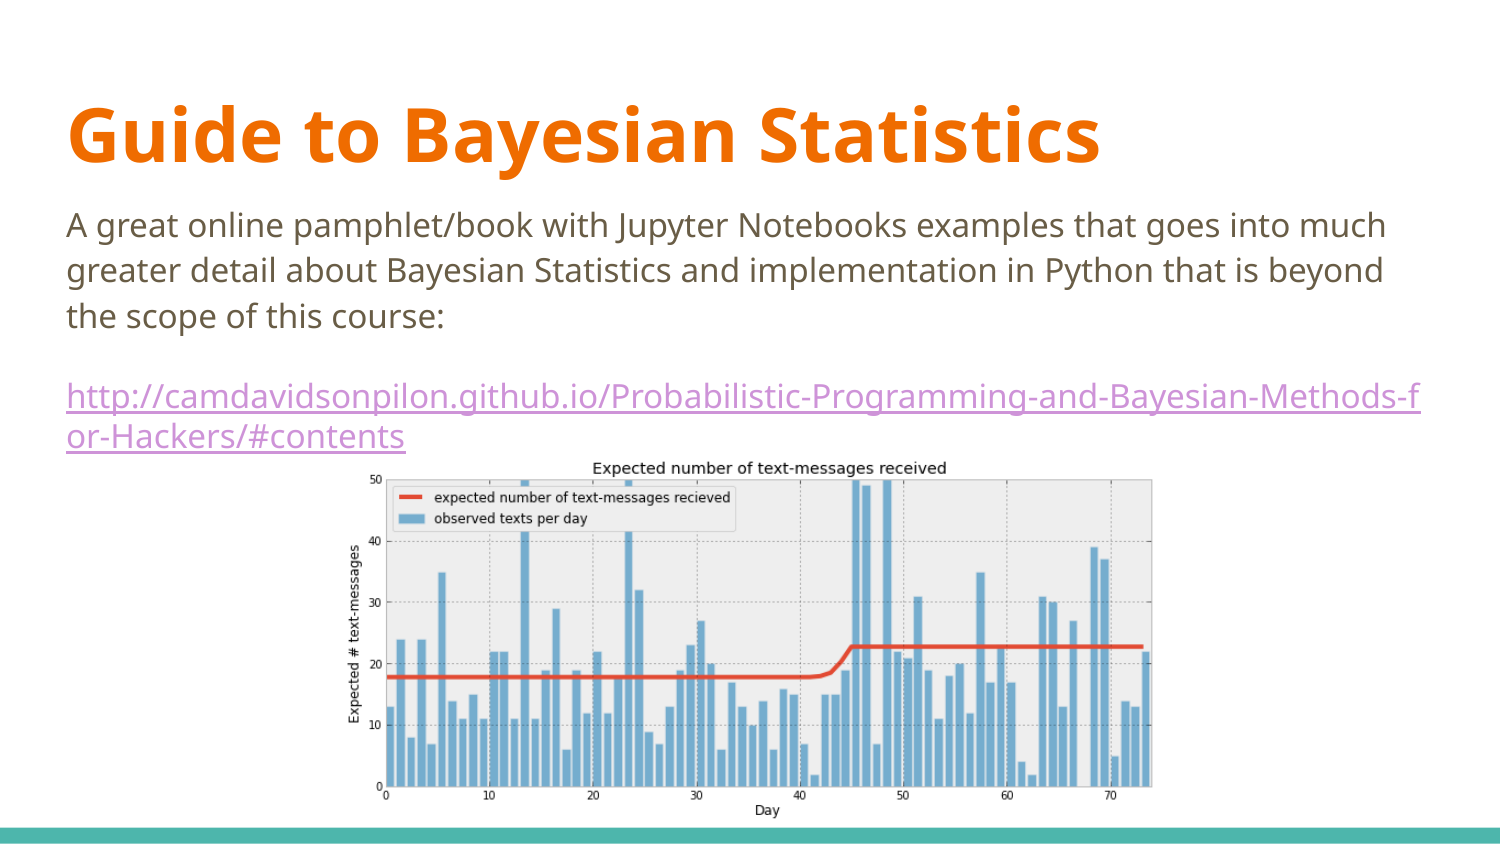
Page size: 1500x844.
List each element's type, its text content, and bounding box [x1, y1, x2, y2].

title Guide to Bayesian Statistics [51, 72, 1449, 182]
list A great online pamphlet/book with Jupyter Notebooks examples that goes into much greater detail about Bayesian Statistics and implementation in Python that is beyond the scope of this course: http://camdavidsonpilon.github.io/Probabilistic-Programming-and-Bayesian-Methods-for-Hackers/#contents [51, 182, 1449, 725]
picture [341, 454, 1159, 826]
